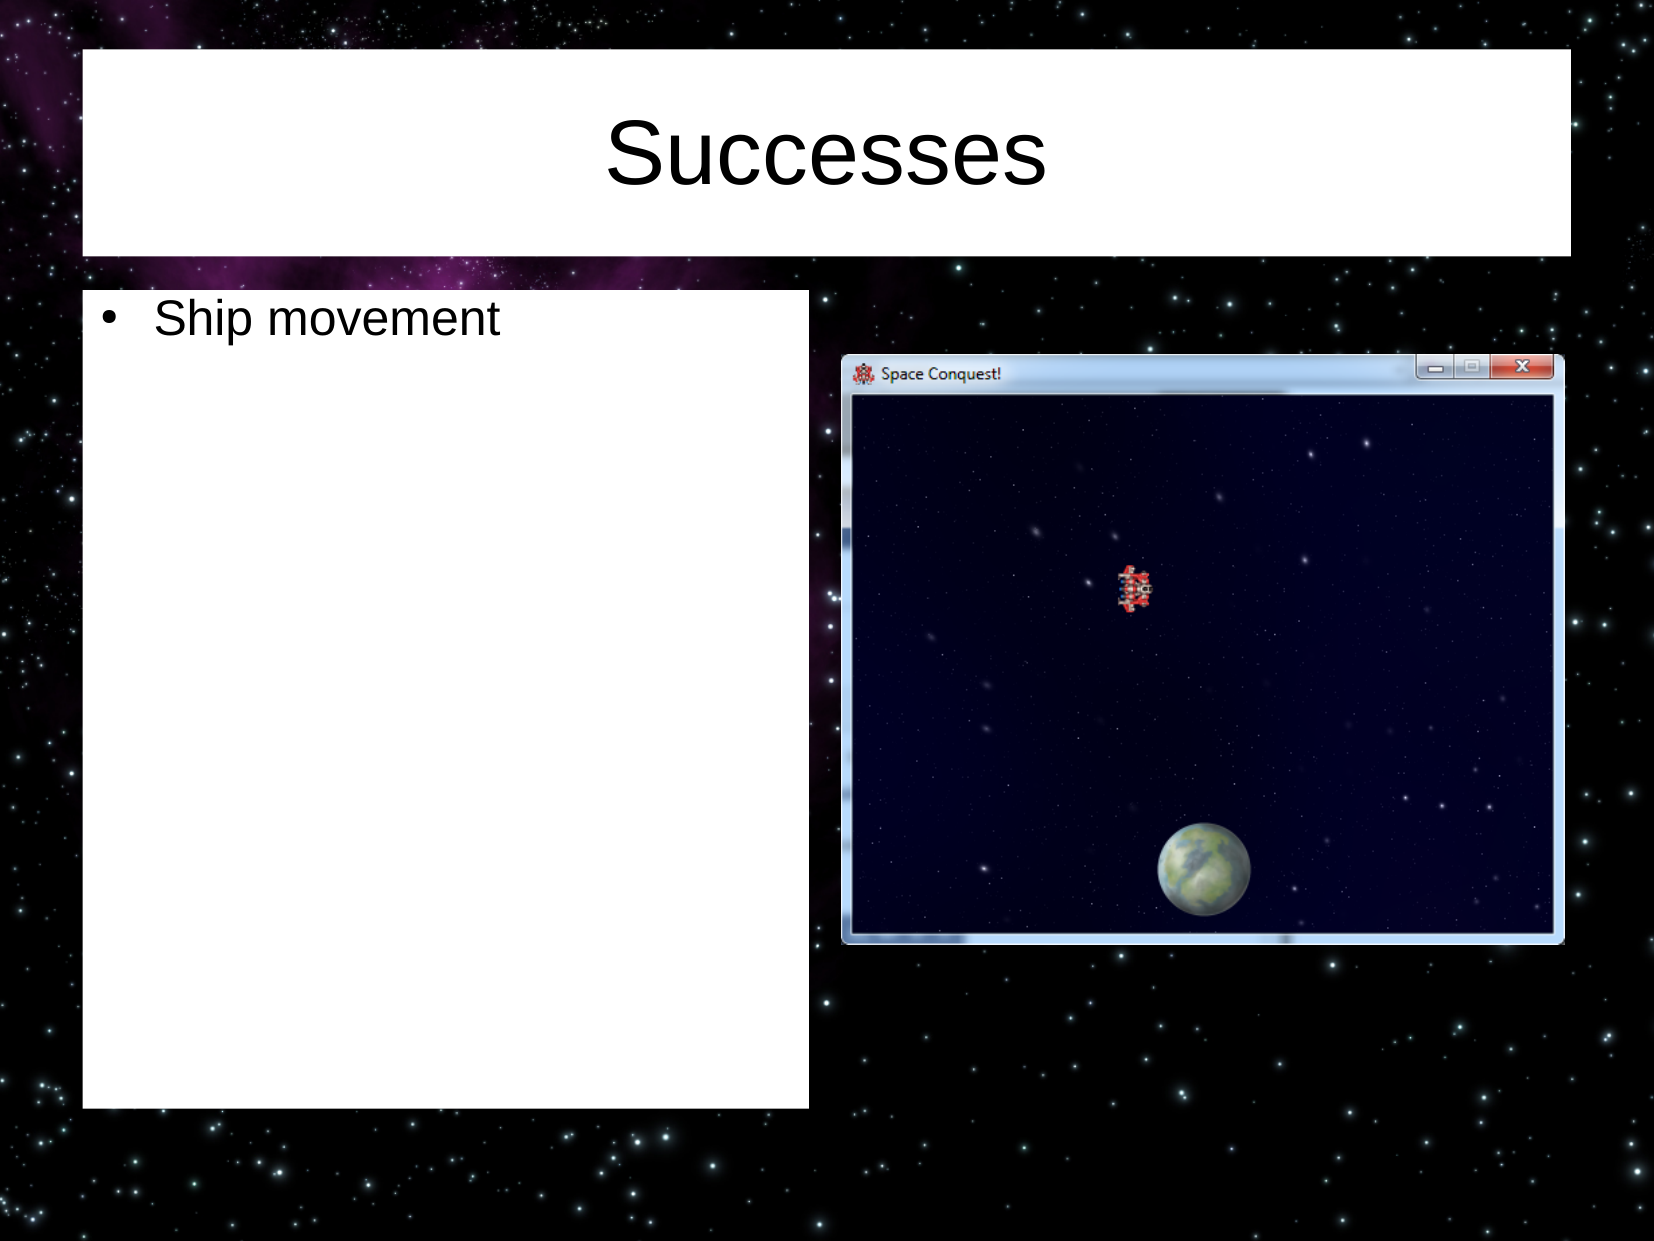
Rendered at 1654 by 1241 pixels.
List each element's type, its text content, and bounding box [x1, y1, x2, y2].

list Ship movement [82, 290, 809, 1109]
title Successes [82, 49, 1571, 257]
picture [0, 0, 1654, 1241]
